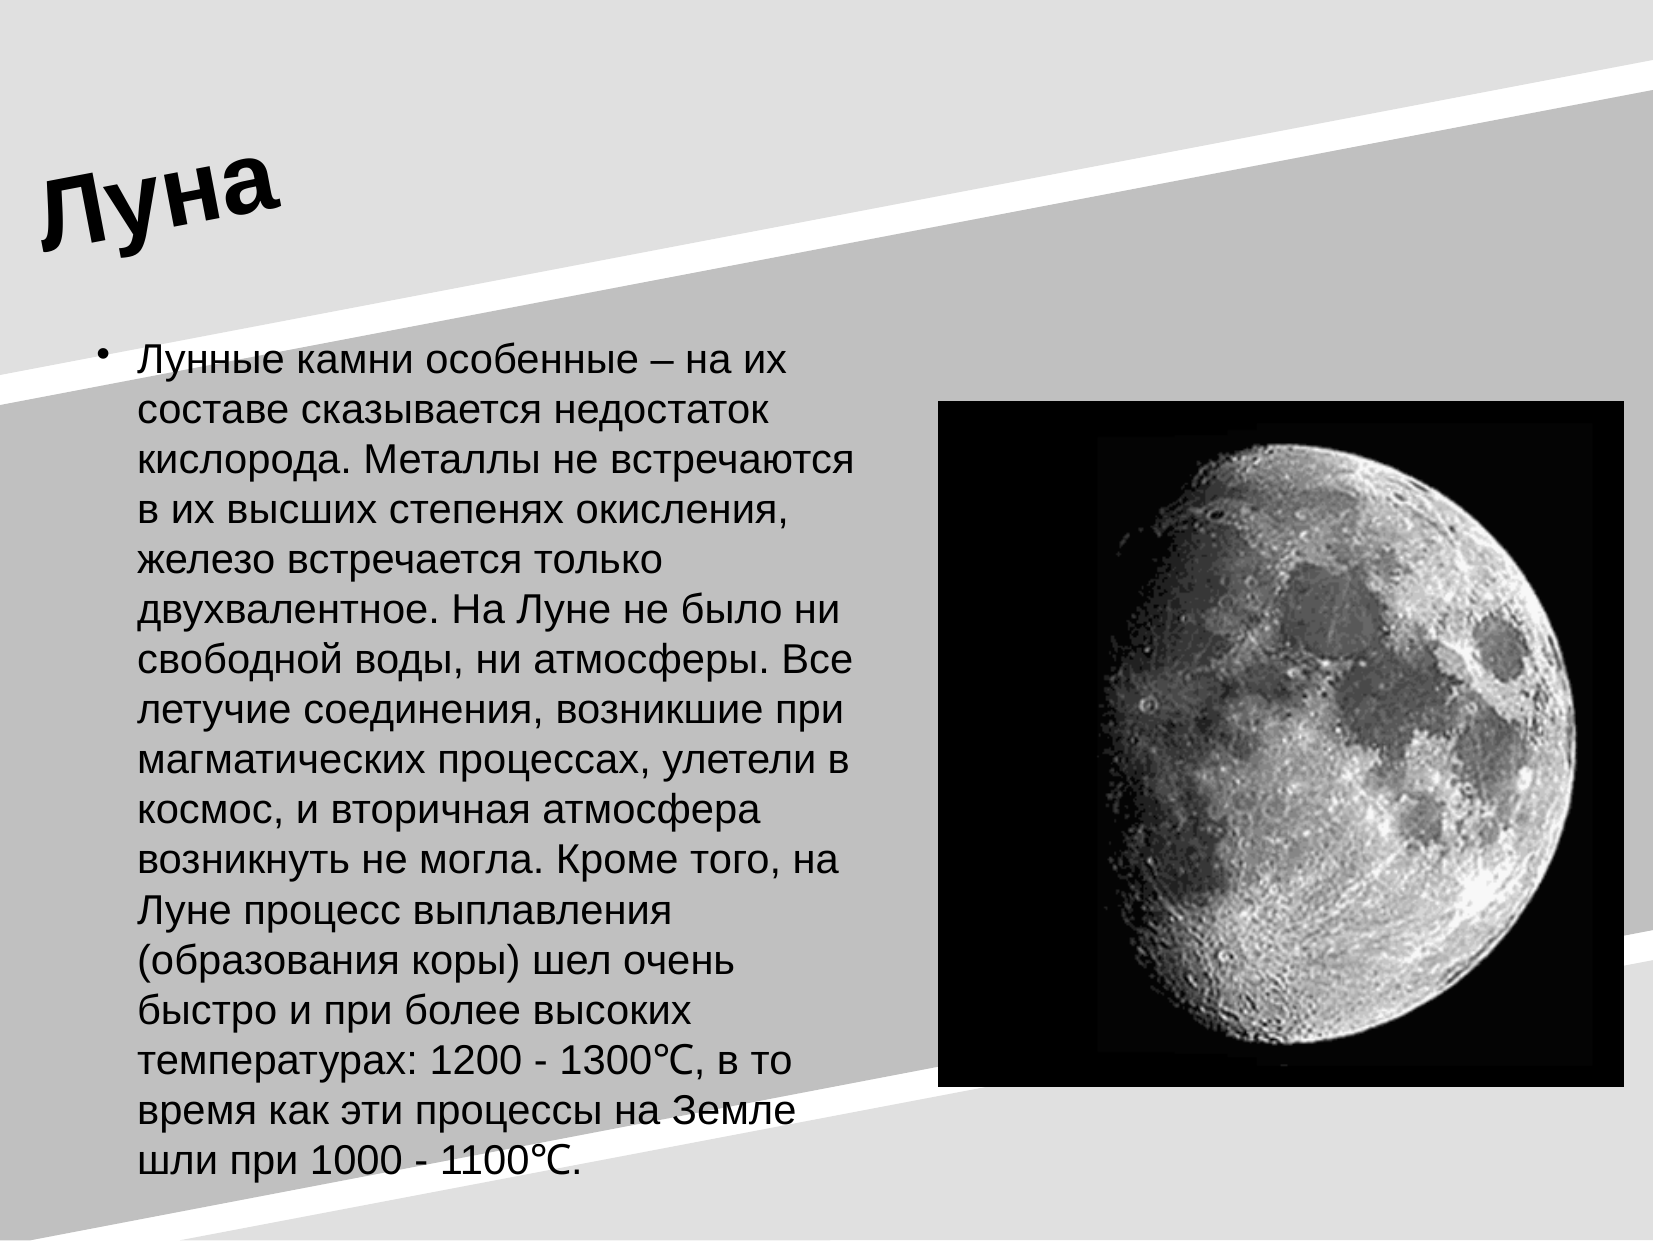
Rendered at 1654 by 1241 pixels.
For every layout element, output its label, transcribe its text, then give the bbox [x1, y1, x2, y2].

text_box Лунные камни особенные – на их составе сказывается недостаток кислорода. Металлы не встречаются в их высших степенях окисления, железо встречается только двухвалентное. На Луне не было ни свободной воды, ни атмосферы. Все летучие соединения, возникшие при магматических процессах, улетели в космос, и вторичная атмосфера возникнуть не могла. Кроме того, на Луне процесс выплавления (образования коры) шел очень быстро и при более высоких температурах: 1200 - 1300℃, в то время как эти процессы на Земле шли при 1000 - 1100℃. [82, 331, 886, 1205]
text_box Луна [24, 0, 1472, 272]
picture [938, 401, 1624, 1087]
